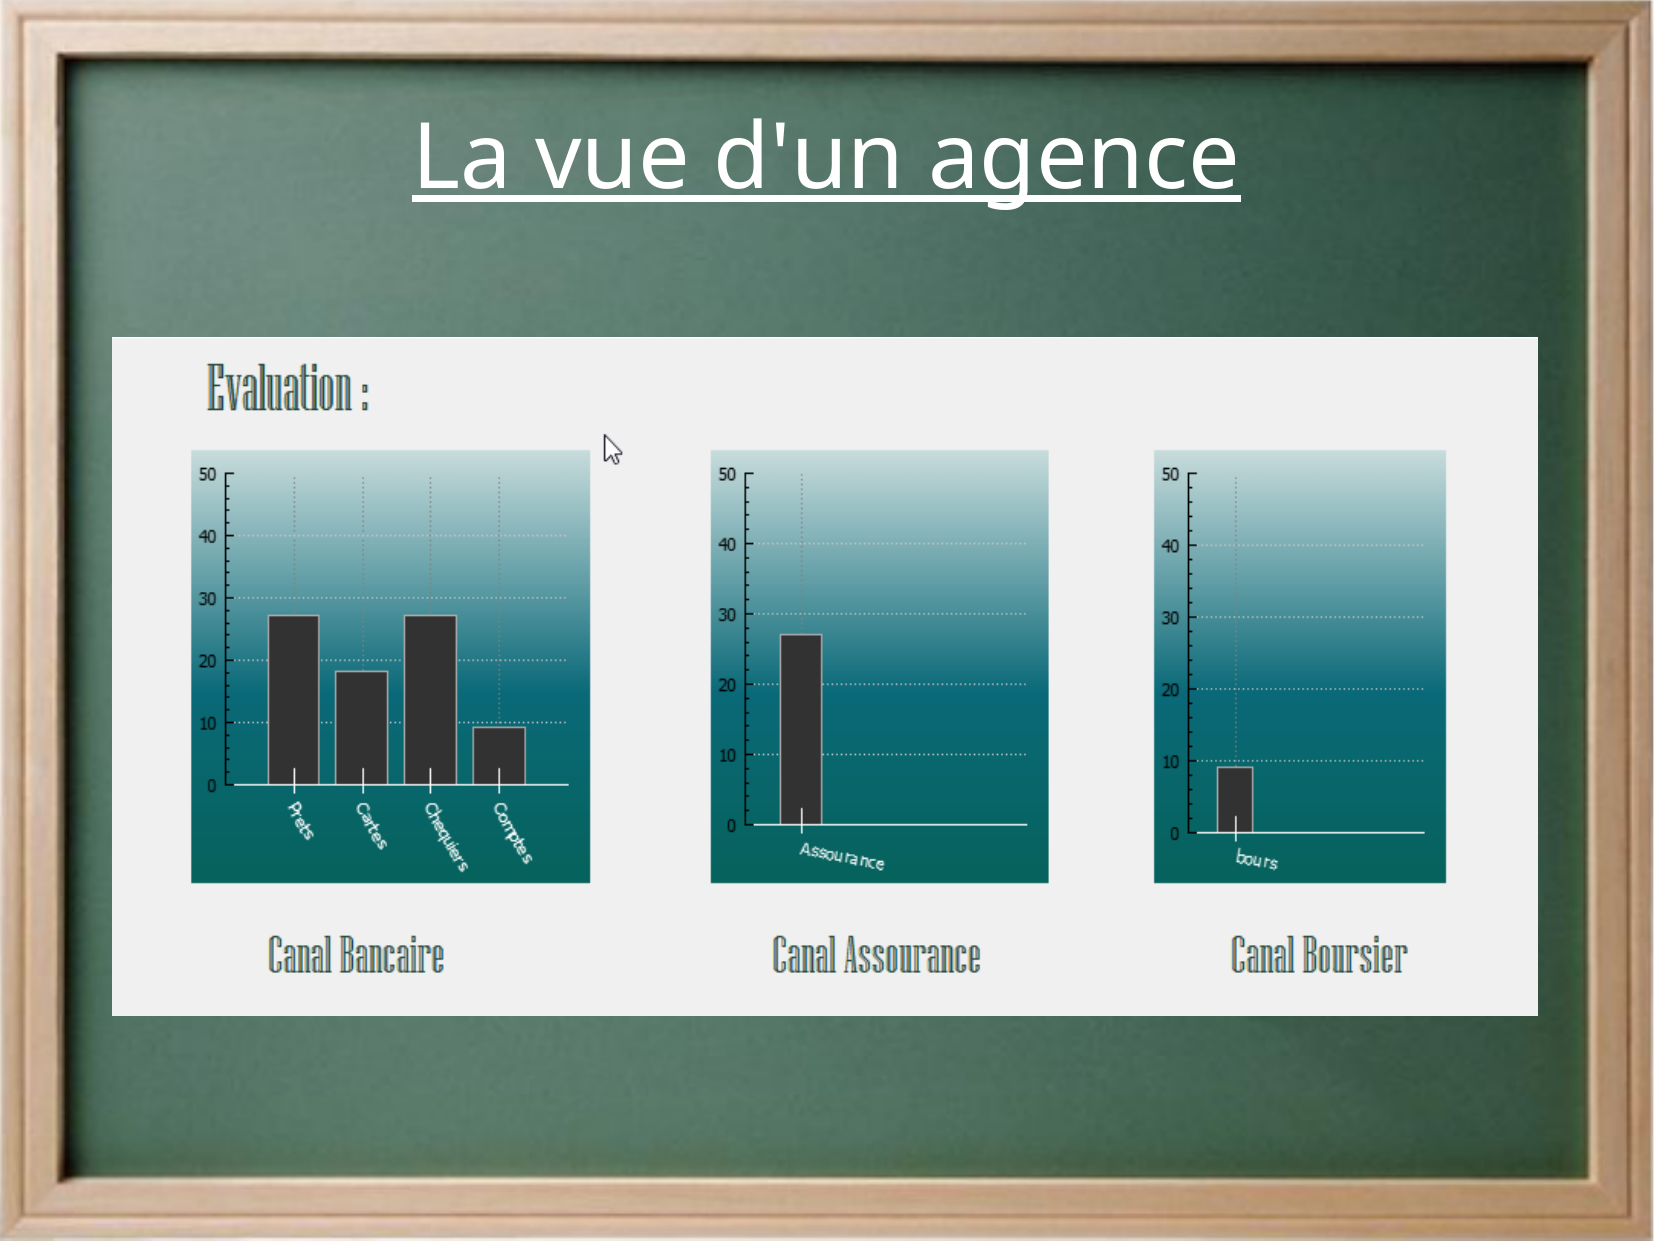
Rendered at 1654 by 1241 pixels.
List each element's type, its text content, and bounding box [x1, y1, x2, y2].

picture [0, 0, 1654, 1241]
title La vue d'un agence [82, 49, 1571, 257]
